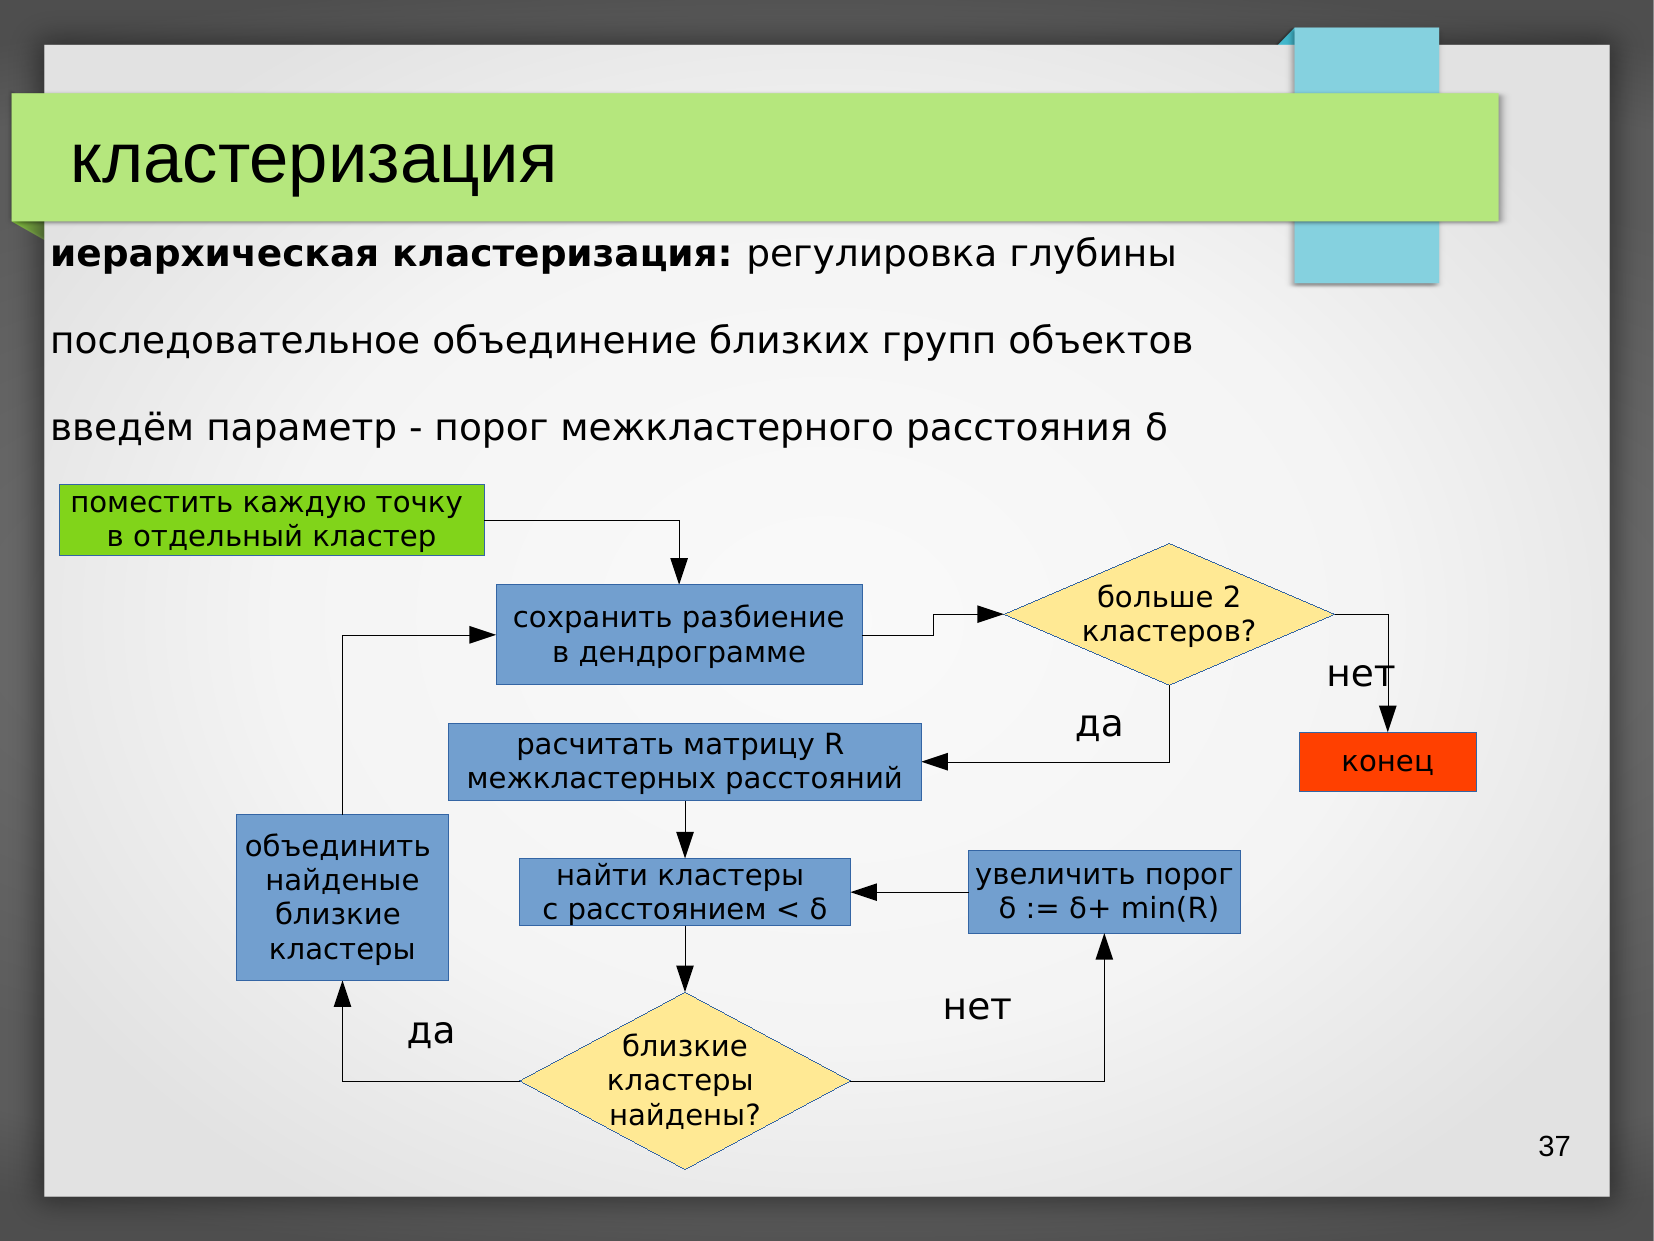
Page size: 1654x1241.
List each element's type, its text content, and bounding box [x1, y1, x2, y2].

picture [0, 0, 1654, 1241]
title кластеризация [70, 118, 1205, 199]
text_box больше 2 кластеров? [1004, 543, 1335, 685]
text_box поместить каждую точку в отдельный кластер [59, 484, 485, 556]
text_box сохранить разбиение в дендрограмме [496, 584, 863, 685]
text_box увеличить порог δ := δ+ min(R) [968, 850, 1241, 934]
text_box близкие кластеры найдены? [519, 992, 851, 1170]
text_box конец [1299, 732, 1477, 792]
text_box иерархическая кластеризация: регулировка глубины последовательное объединение близких групп объектов введём параметр - порог межкластерного расстояния δ [35, 224, 1288, 457]
text_box найти кластеры с расстоянием < δ [519, 858, 851, 926]
text_box расчитать матрицу R межкластерных расстояний [448, 723, 922, 801]
text_box объединить найденые близкие кластеры [236, 814, 449, 981]
